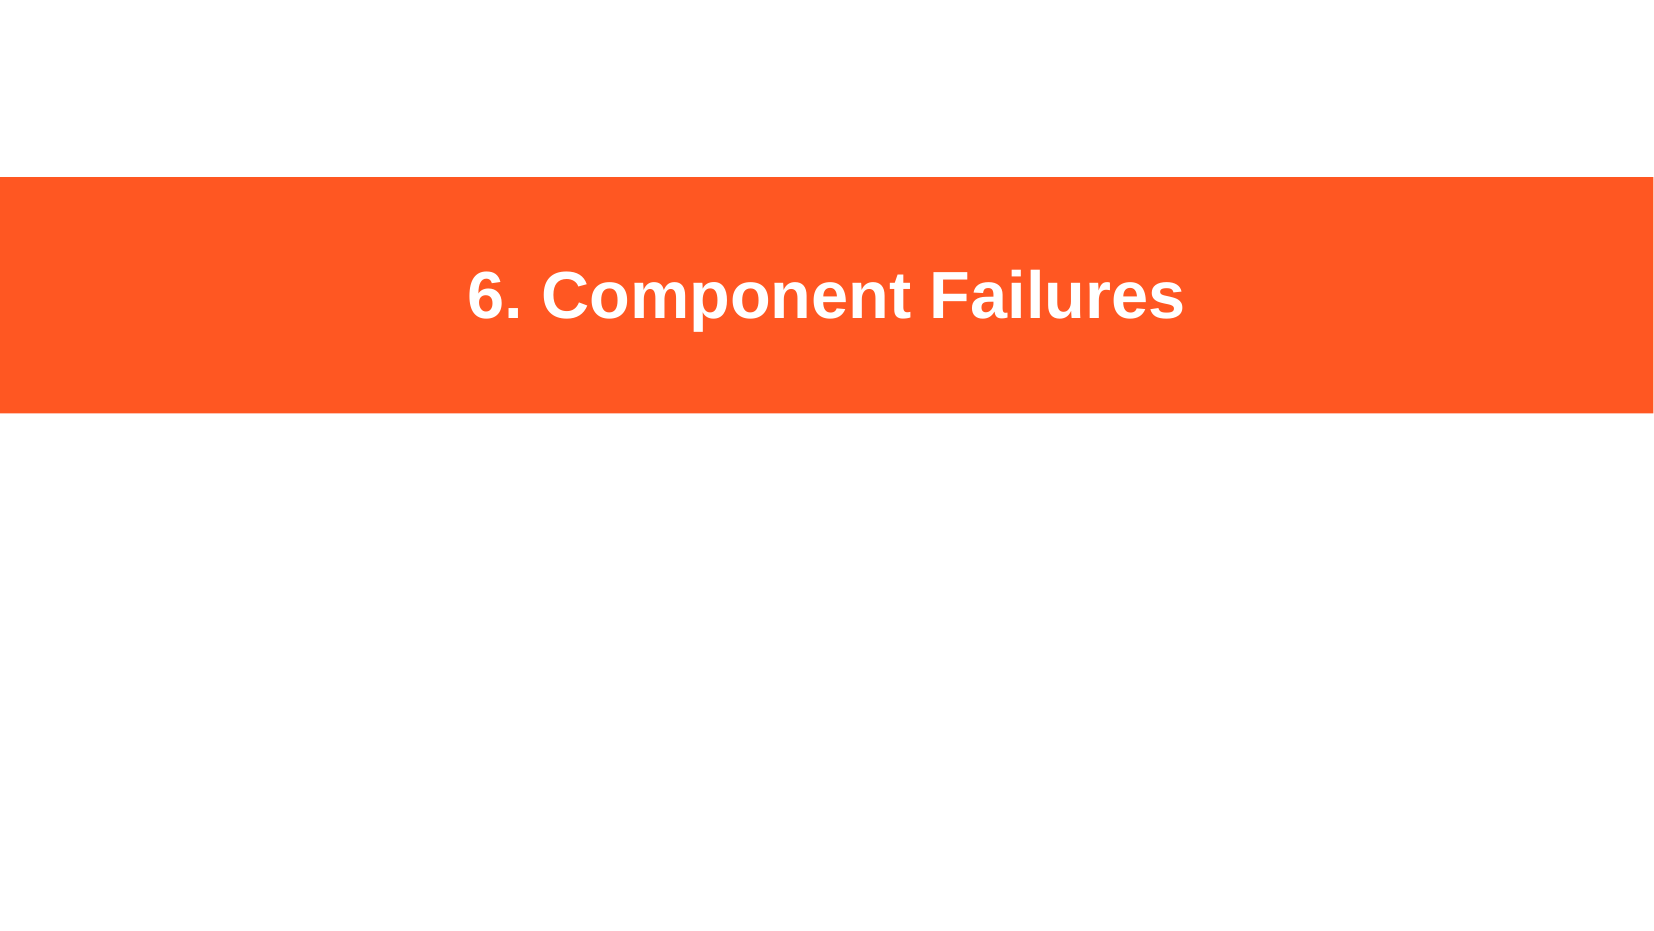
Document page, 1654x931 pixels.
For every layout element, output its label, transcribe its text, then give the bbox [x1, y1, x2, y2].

title 6. Component Failures [0, 177, 1654, 414]
